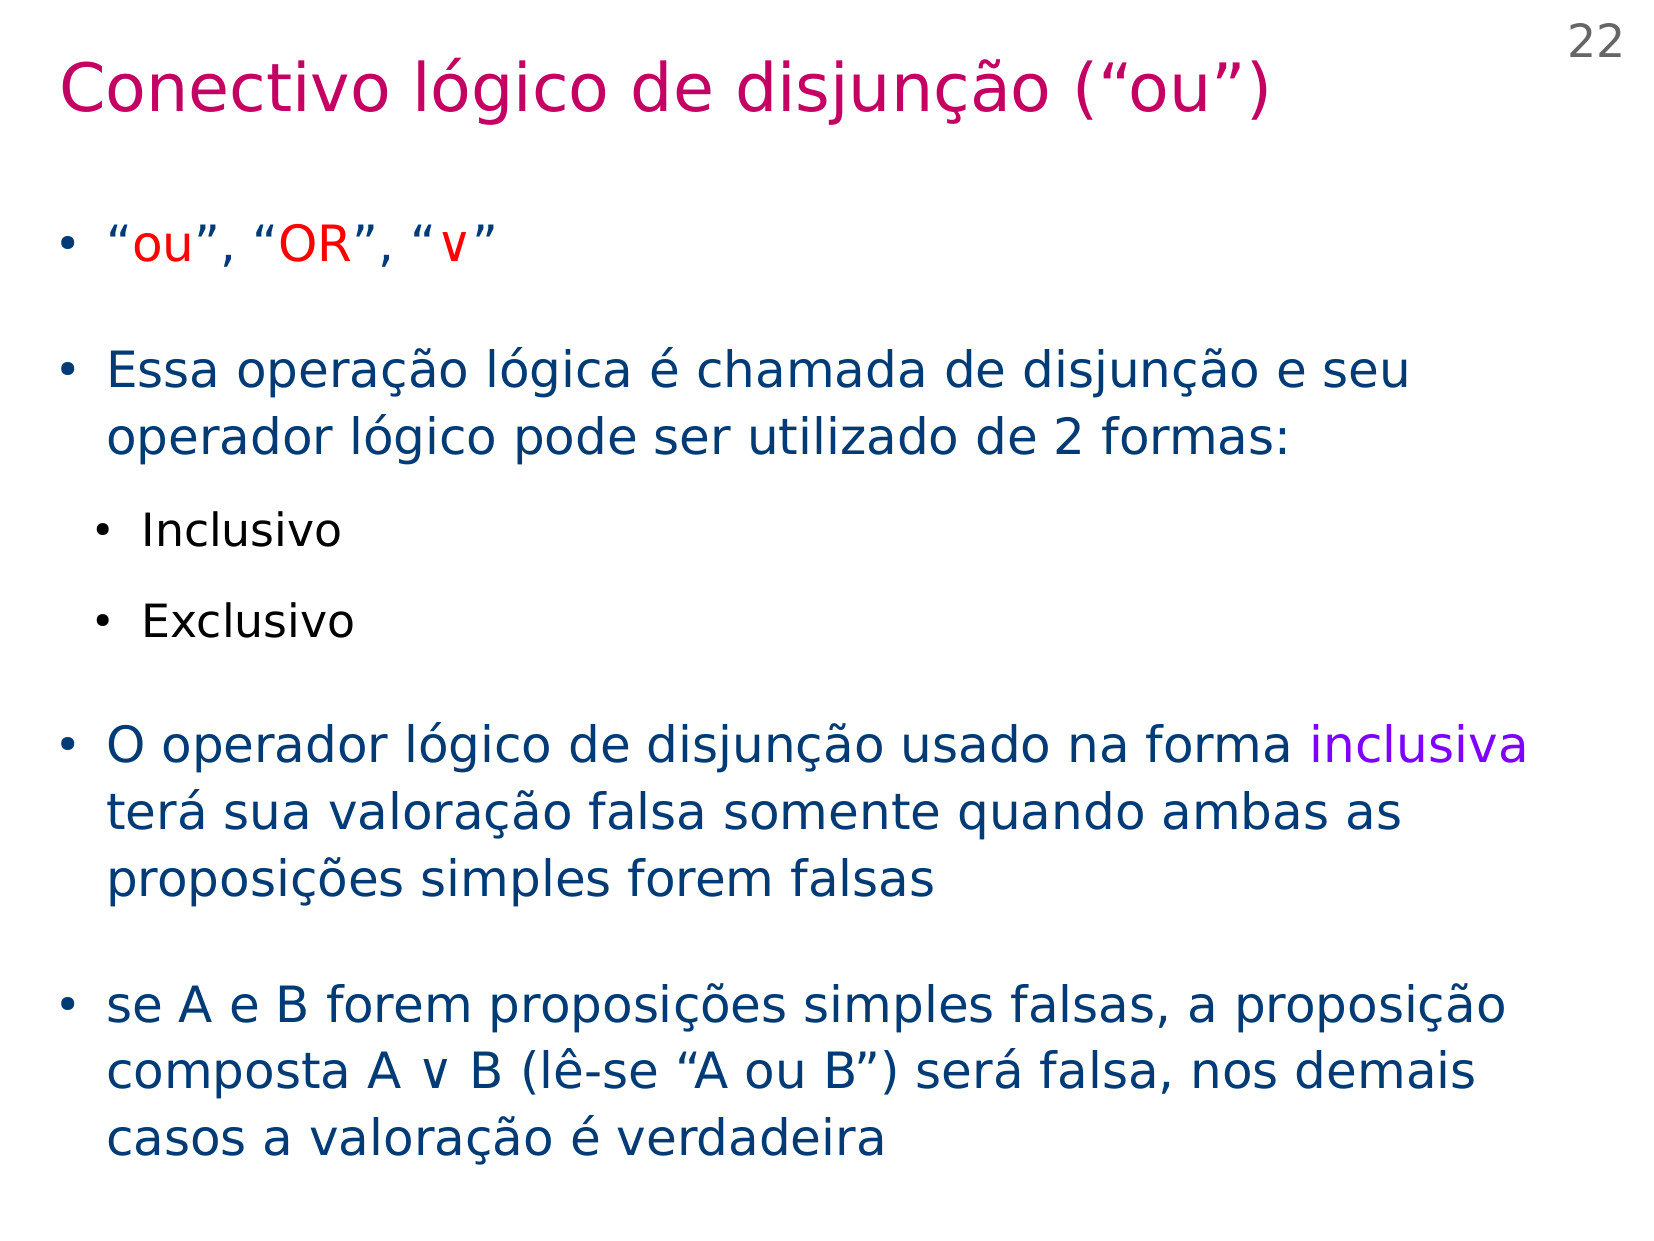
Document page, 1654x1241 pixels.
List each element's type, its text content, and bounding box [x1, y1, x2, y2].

title Conectivo lógico de disjunção (“ou”) [59, 49, 1595, 128]
list “ou”, “OR”, “∨” Essa operação lógica é chamada de disjunção e seu operador lógico pode ser utilizado de 2 formas: Inclusivo Exclusivo O operador lógico de disjunção usado na forma inclusiva terá sua valoração falsa somente quando ambas as proposições simples forem falsas se A e B forem proposições simples falsas, a proposição composta A ∨ B (lê-se “A ou B”) será falsa, nos demais casos a valoração é verdadeira [59, 206, 1625, 1211]
